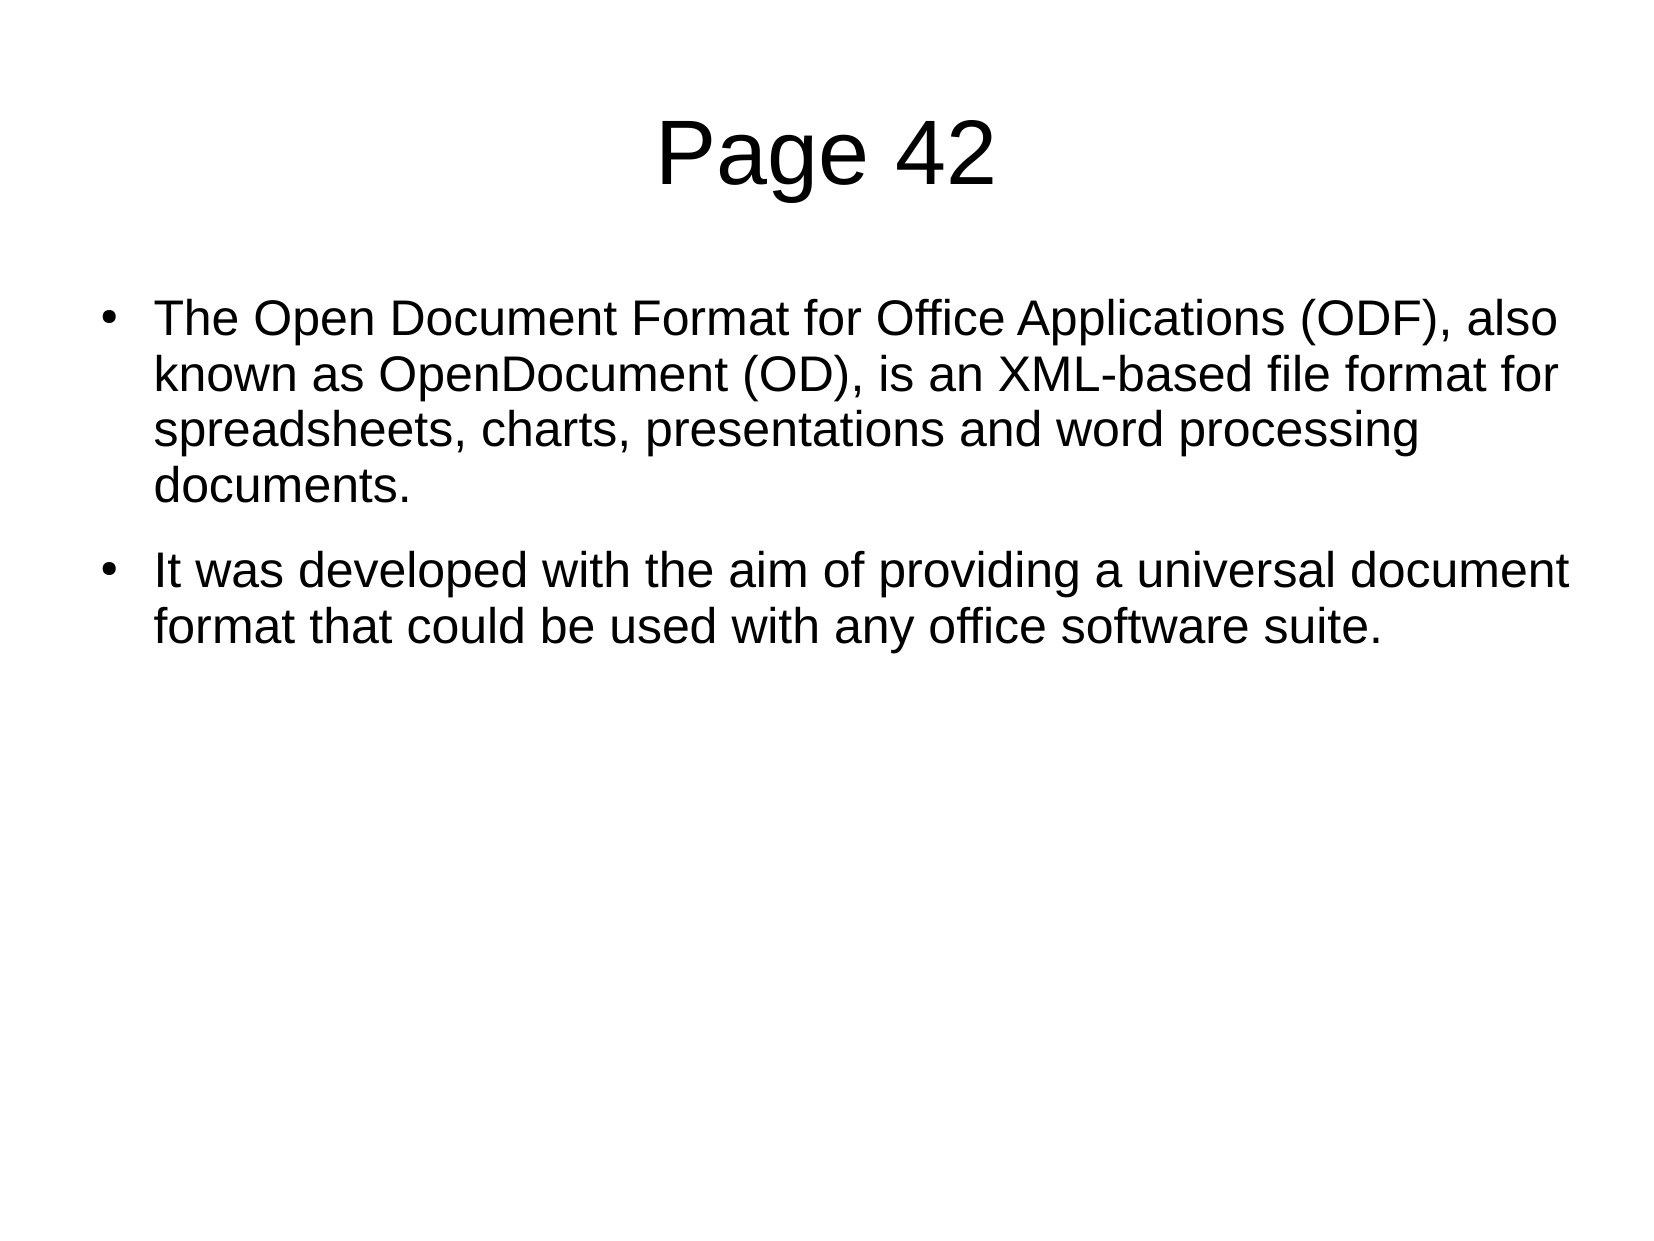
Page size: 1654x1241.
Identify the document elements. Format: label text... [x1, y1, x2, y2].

list The Open Document Format for Office Applications (ODF), also known as OpenDocument (OD), is an XML-based file format for spreadsheets, charts, presentations and word processing documents. It was developed with the aim of providing a universal document format that could be used with any office software suite. [82, 290, 1571, 1109]
title Page 42 [82, 49, 1571, 257]
